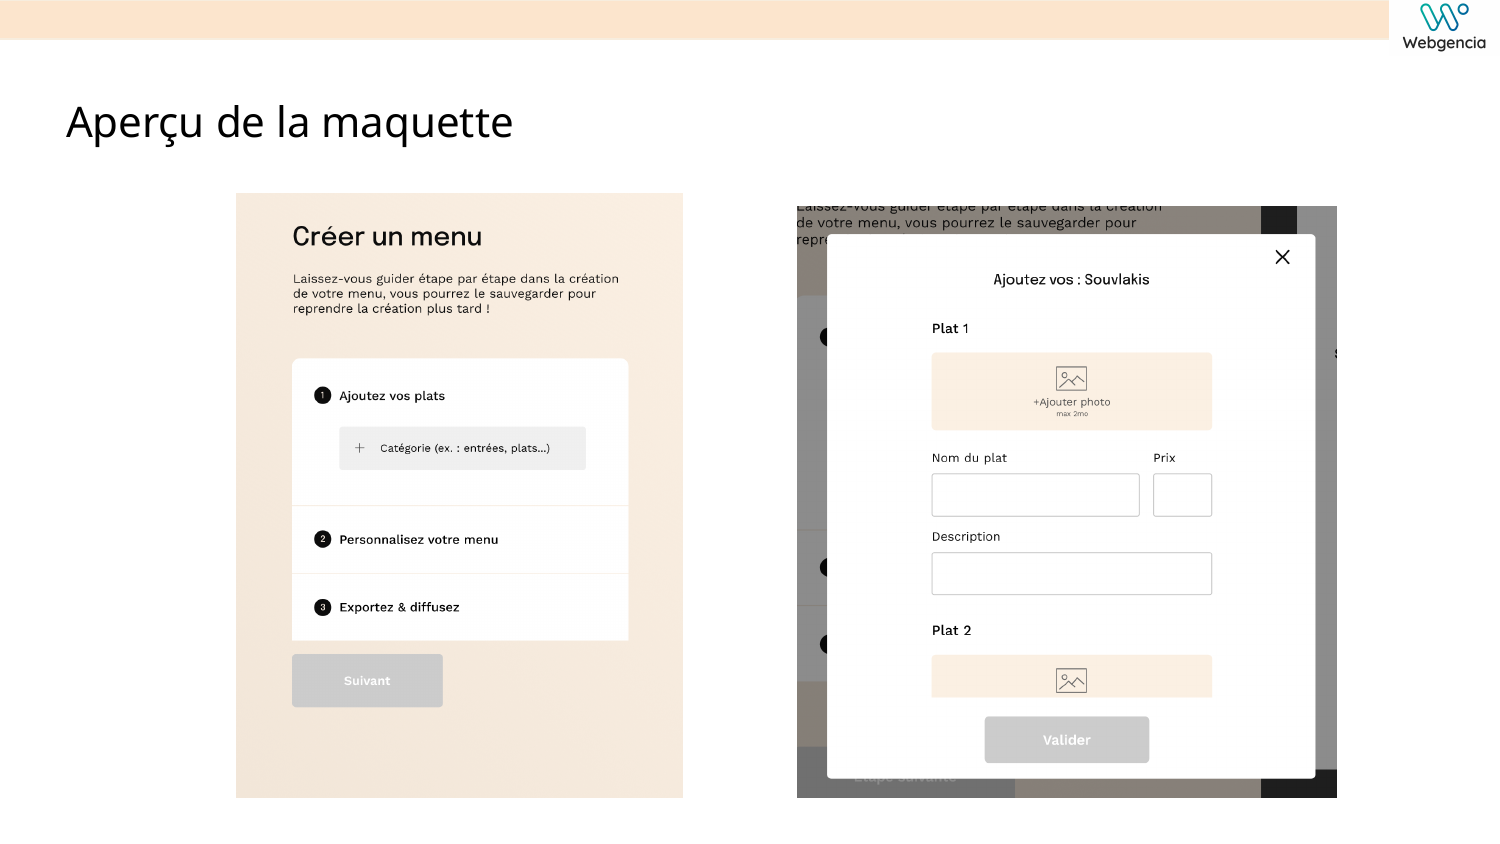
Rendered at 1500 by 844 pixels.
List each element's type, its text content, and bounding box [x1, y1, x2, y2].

picture [236, 193, 683, 798]
picture [1389, 0, 1500, 56]
title Aperçu de la maquette [51, 72, 1449, 167]
text_box [0, 0, 1389, 40]
picture [797, 206, 1337, 798]
